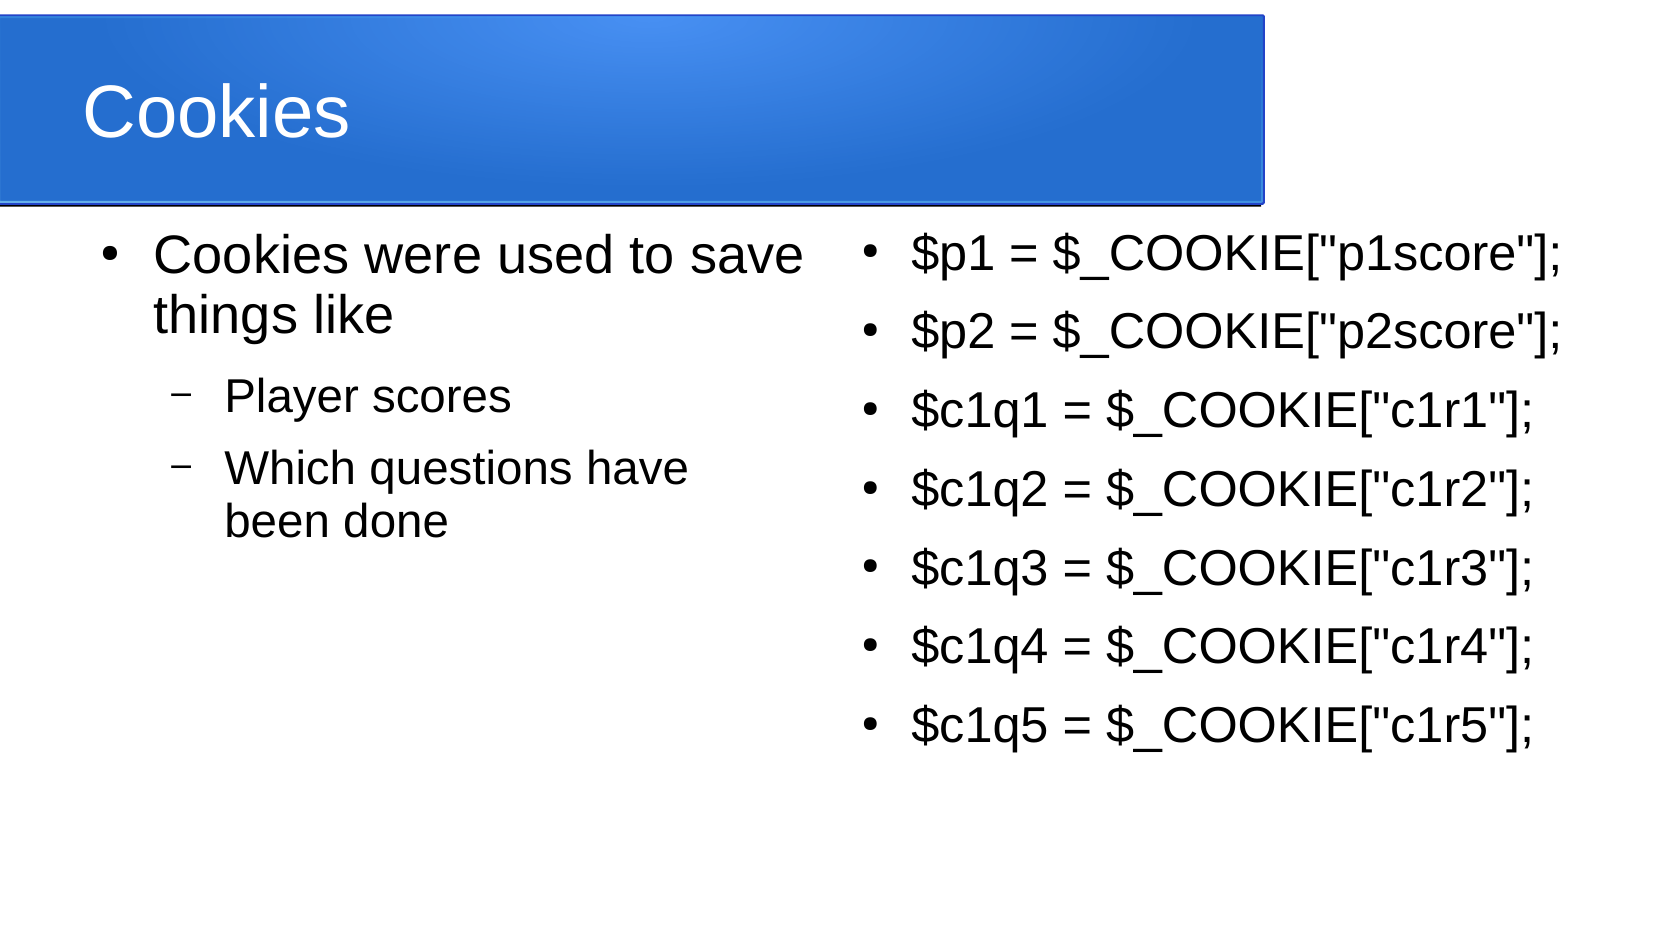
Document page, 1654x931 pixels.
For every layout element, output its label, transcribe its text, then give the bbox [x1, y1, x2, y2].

list Cookies were used to save things like Player scores Which questions have been done [82, 224, 809, 764]
list $p1 = $_COOKIE["p1score"]; $p2 = $_COOKIE["p2score"]; $c1q1 = $_COOKIE["c1r1"]; $c1q2 = $_COOKIE["c1r2"]; $c1q3 = $_COOKIE["c1r3"]; $c1q4 = $_COOKIE["c1r4"]; $c1q5 = $_COOKIE["c1r5"]; [845, 224, 1572, 764]
title Cookies [82, 35, 1235, 189]
